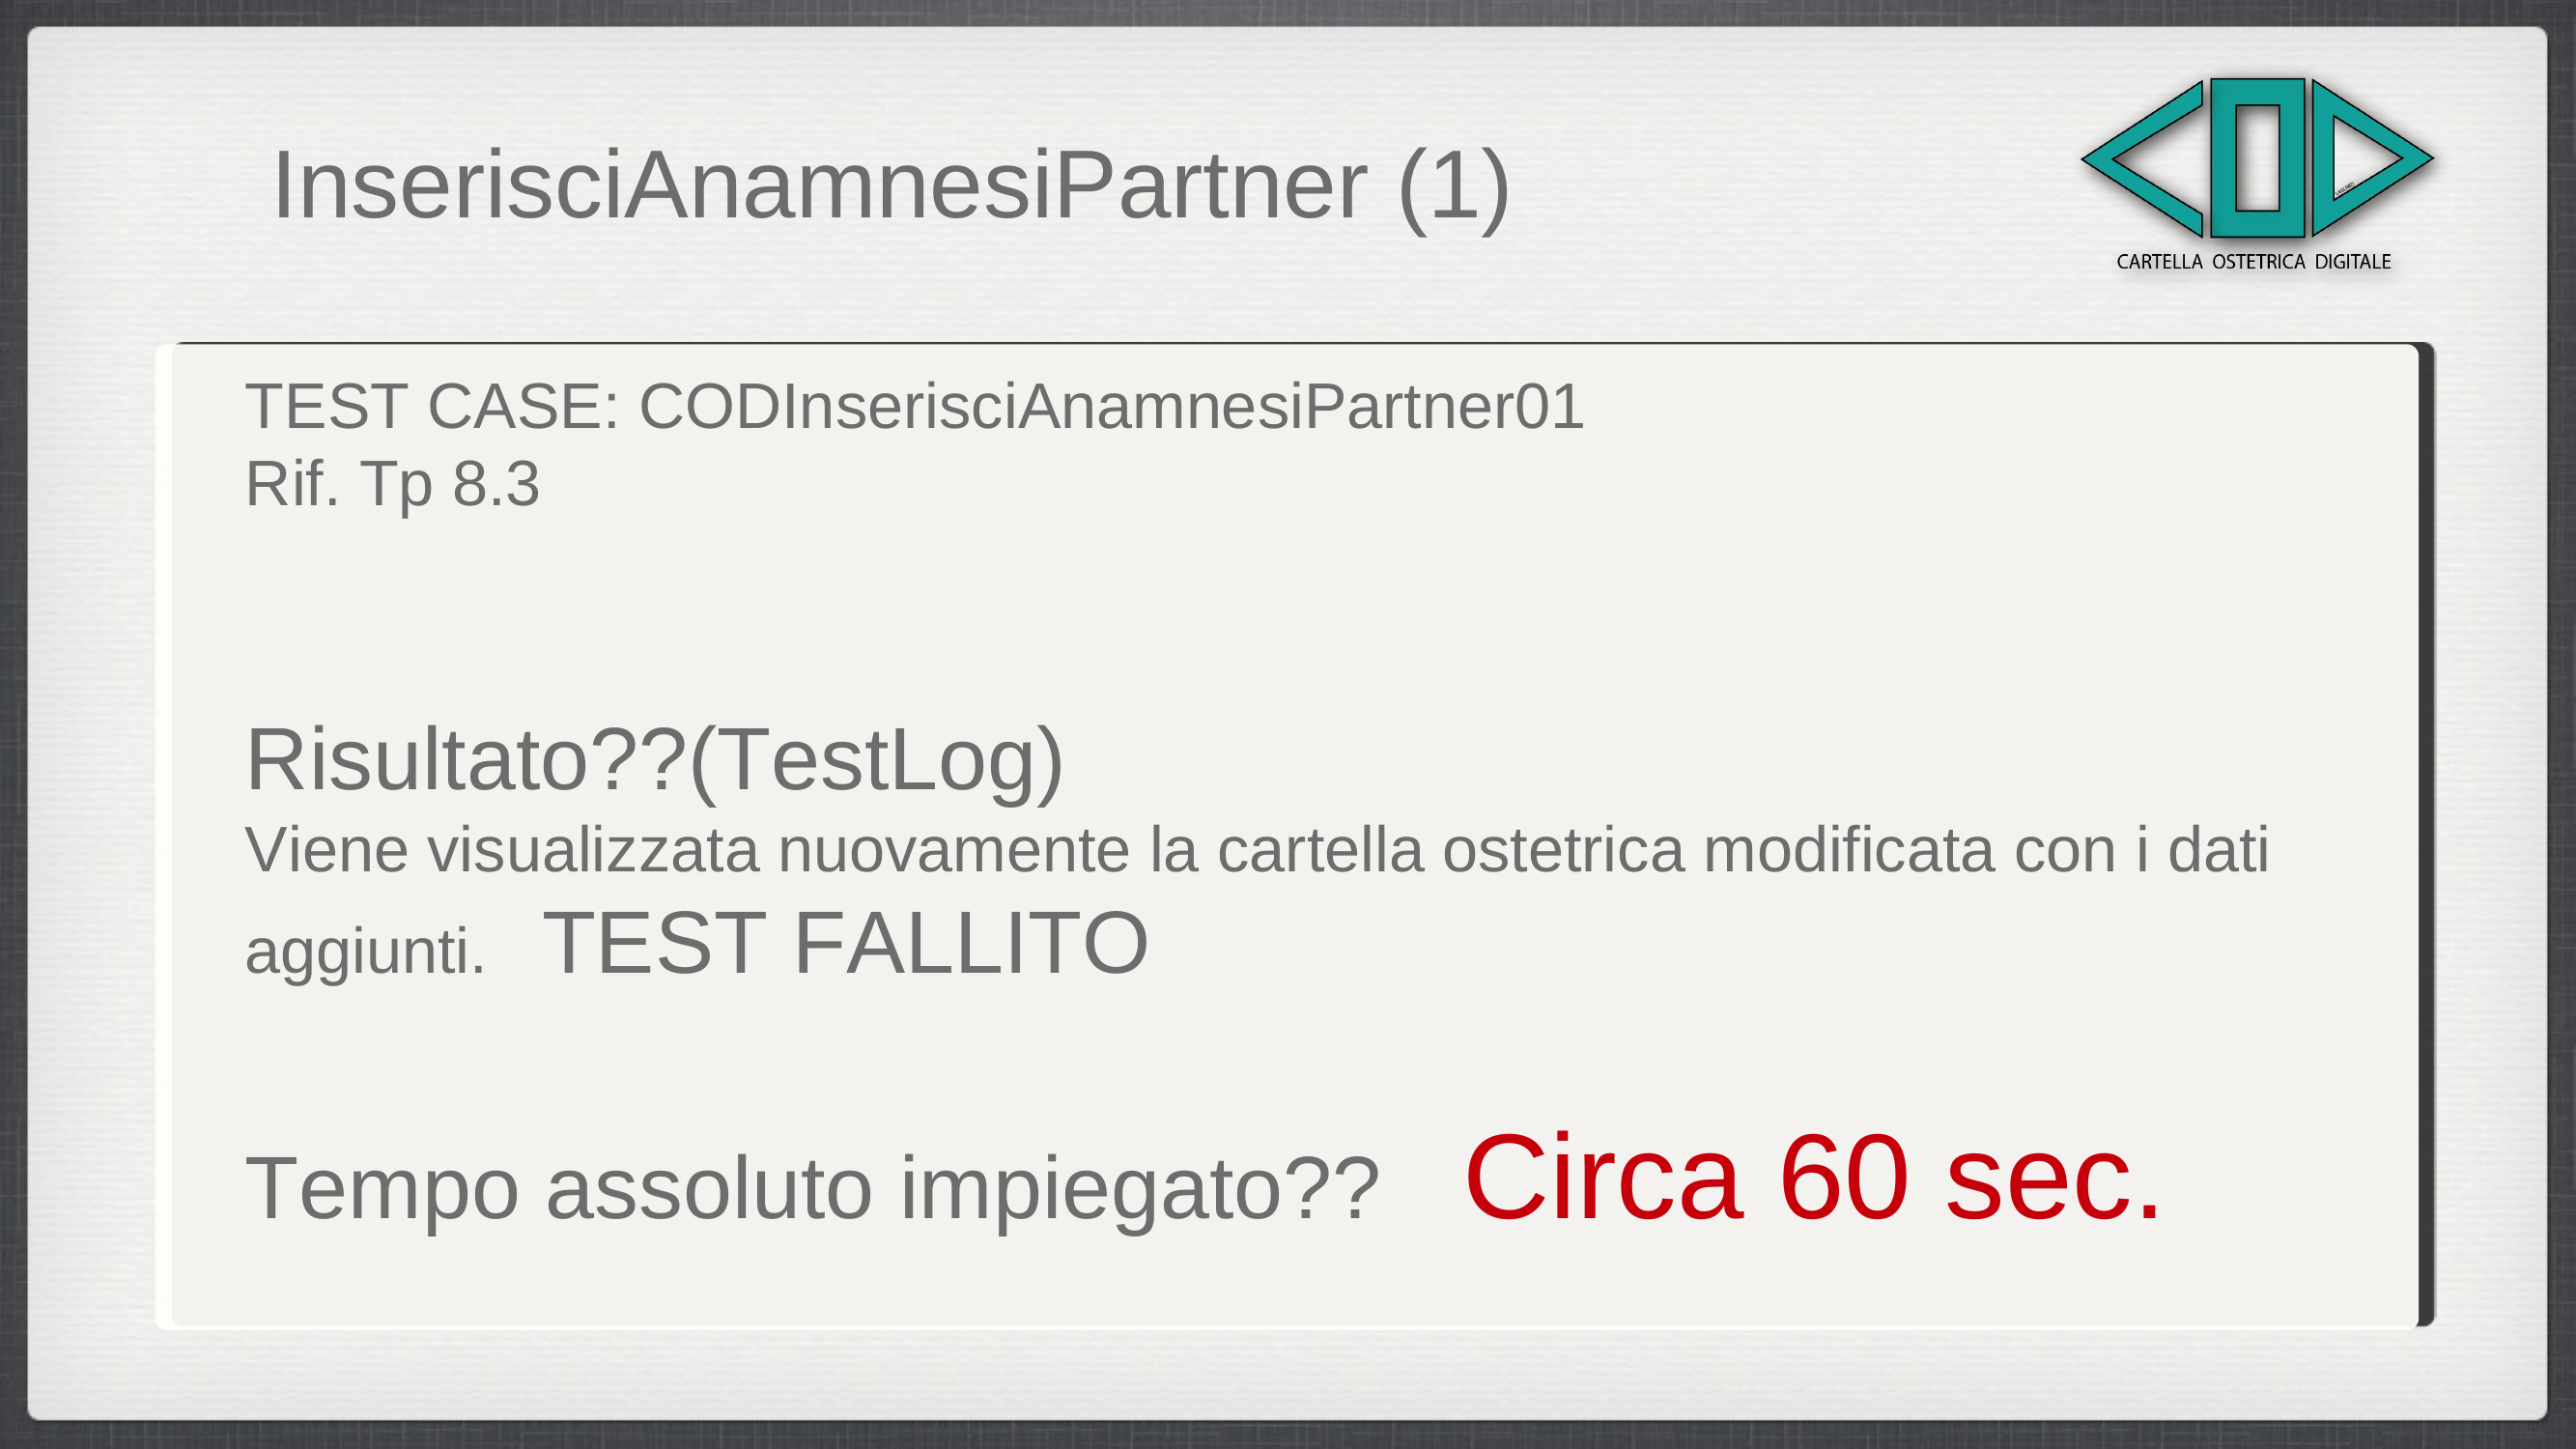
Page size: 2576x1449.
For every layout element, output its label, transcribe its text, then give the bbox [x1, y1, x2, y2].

text_box TEST CASE: CODInserisciAnamnesiPartner01 Rif. Tp 8.3 Risultato??(TestLog) Viene visualizzata nuovamente la cartella ostetrica modificata con i dati aggiunti. TEST FALLITO Tempo assoluto impiegato?? Circa 60 sec. [228, 354, 2367, 1407]
picture [0, 0, 2576, 1449]
text_box InserisciAnamnesiPartner (1) [256, 114, 1968, 244]
